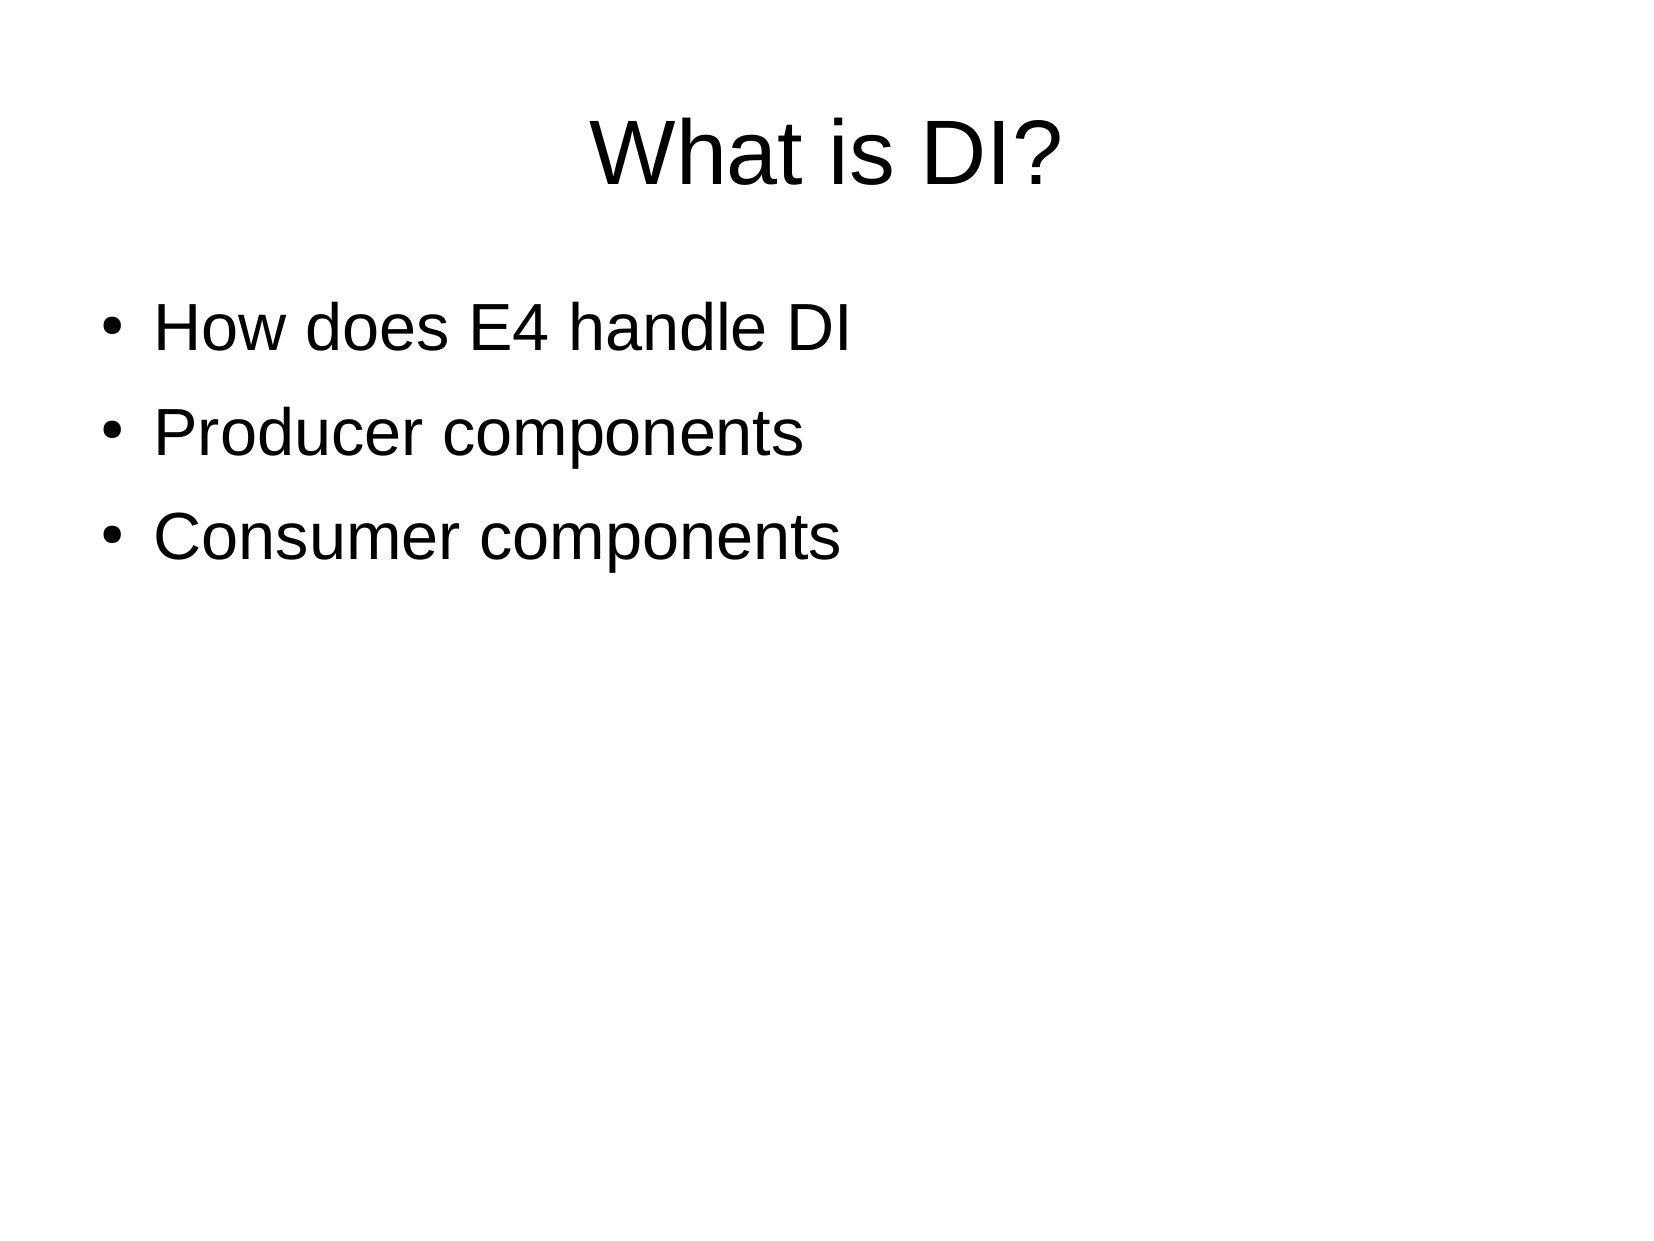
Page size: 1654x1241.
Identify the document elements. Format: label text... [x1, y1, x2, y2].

title What is DI? [82, 49, 1571, 257]
list How does E4 handle DI Producer components Consumer components [82, 290, 1538, 1010]
